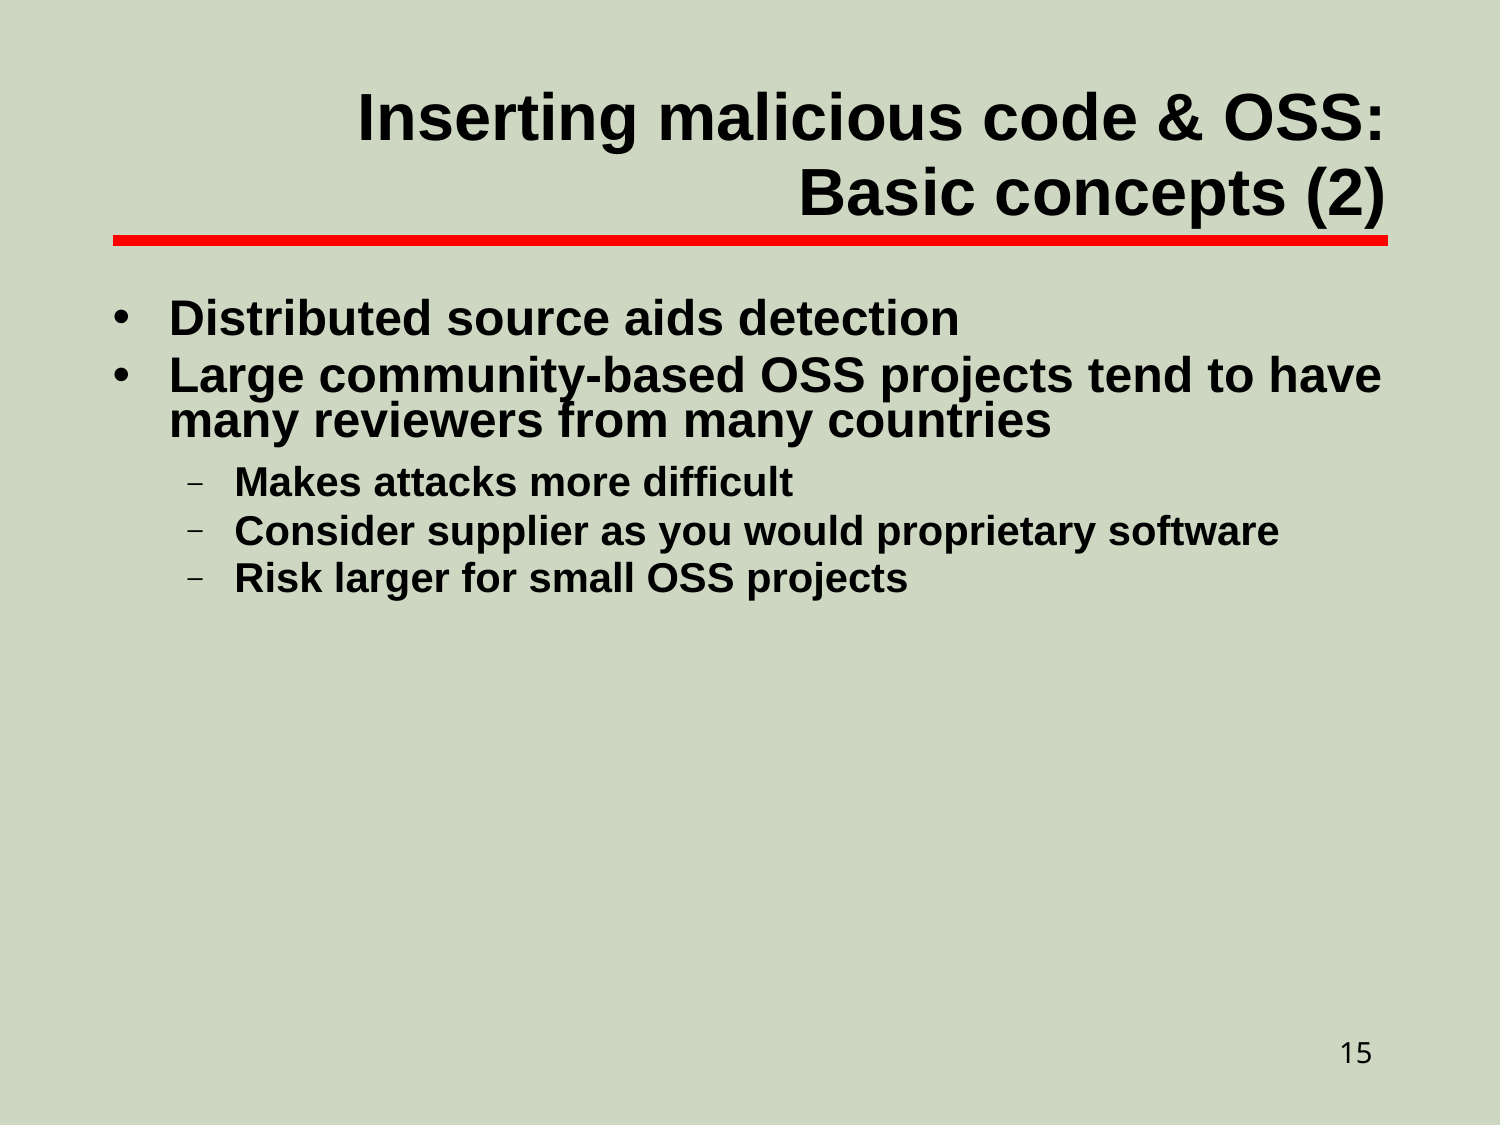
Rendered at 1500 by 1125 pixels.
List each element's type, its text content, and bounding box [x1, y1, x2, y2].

title Inserting malicious code & OSS: Basic concepts (2) [337, 79, 1388, 230]
list Distributed source aids detection Large community-based OSS projects tend to have many reviewers from many countries Makes attacks more difficult Consider supplier as you would proprietary software Risk larger for small OSS projects [112, 299, 1388, 1096]
